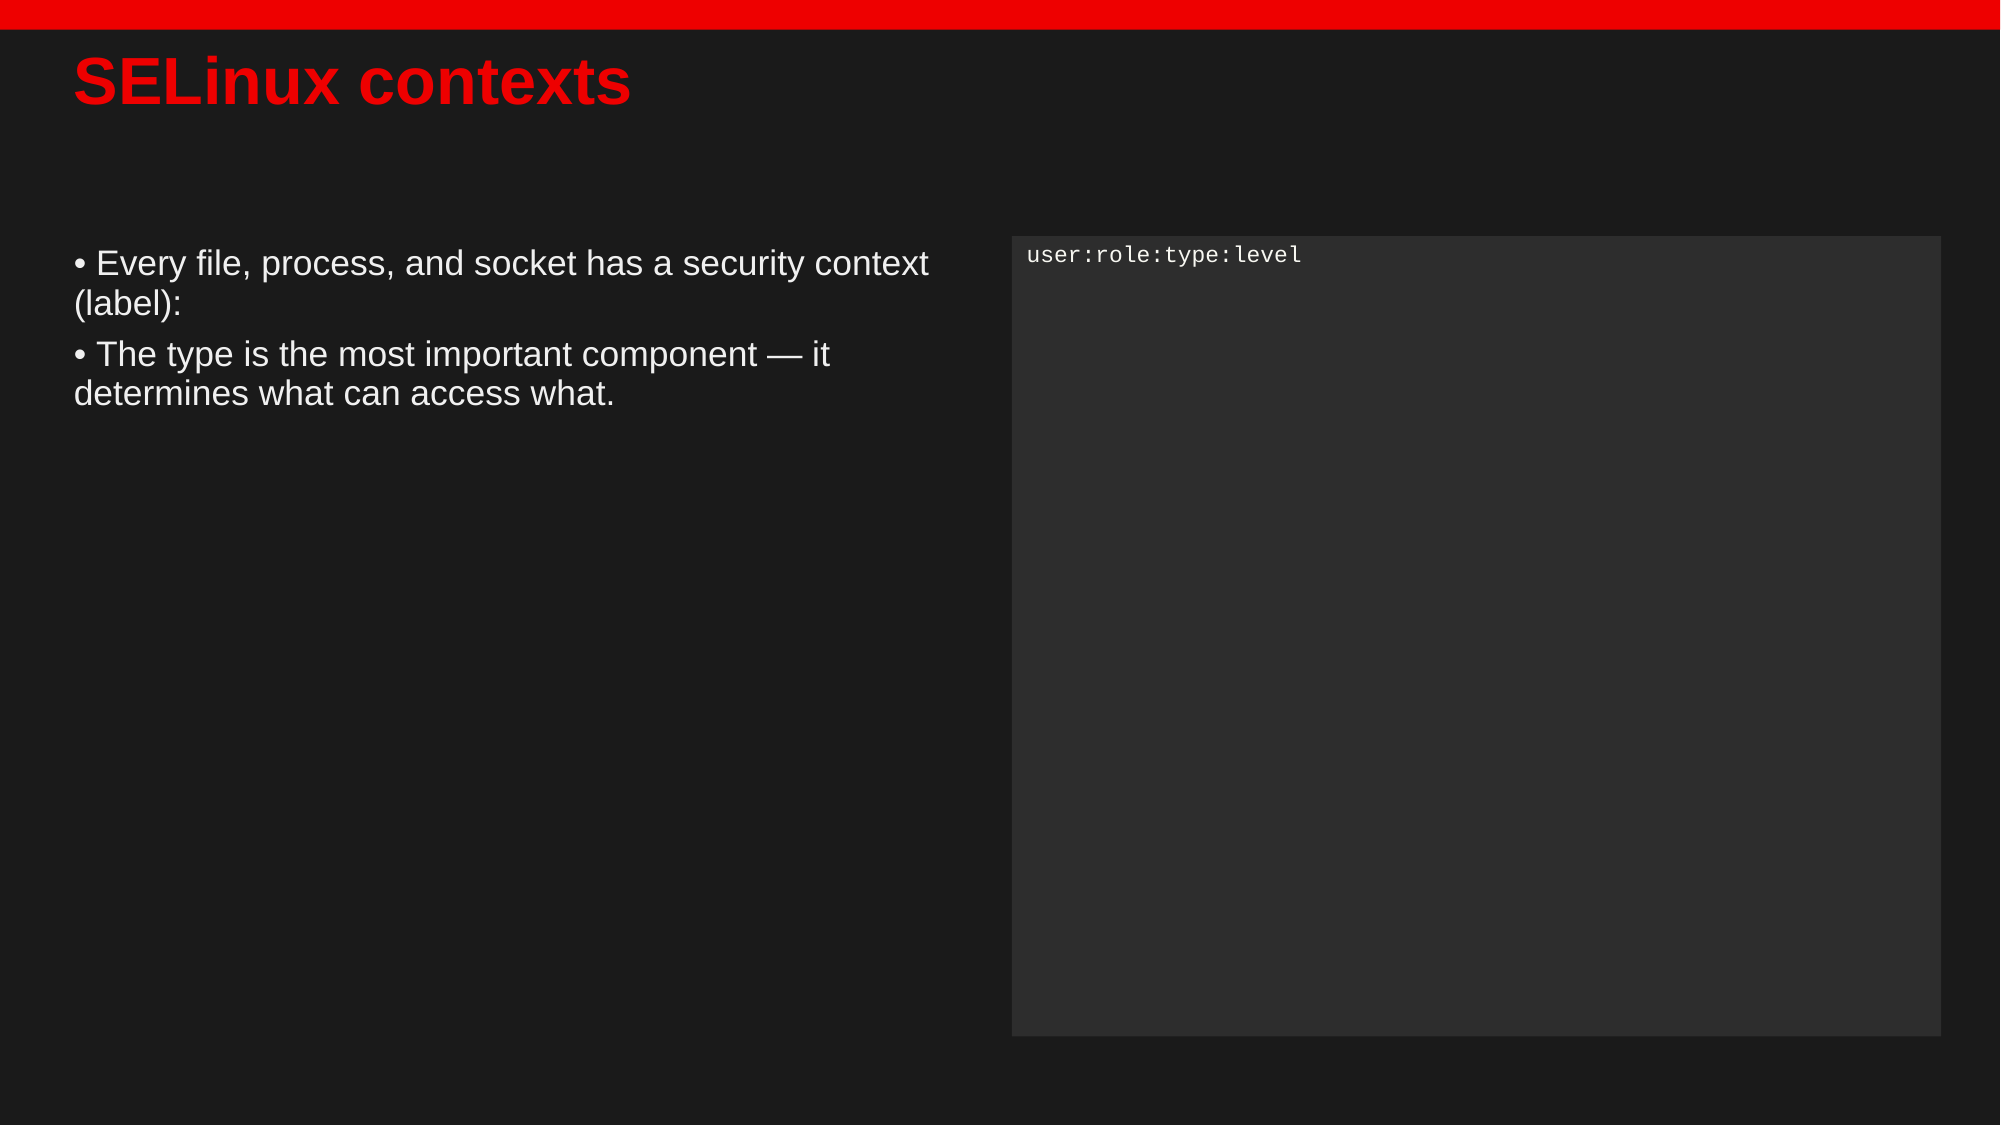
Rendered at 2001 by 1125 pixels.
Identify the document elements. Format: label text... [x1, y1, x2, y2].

text_box user:role:type:level [1011, 236, 1942, 1037]
text_box SELinux contexts [59, 36, 1942, 208]
text_box [0, 0, 2001, 30]
text_box • Every file, process, and socket has a security context (label): • The type is the most important component — it determines what can access what. [59, 236, 989, 1037]
